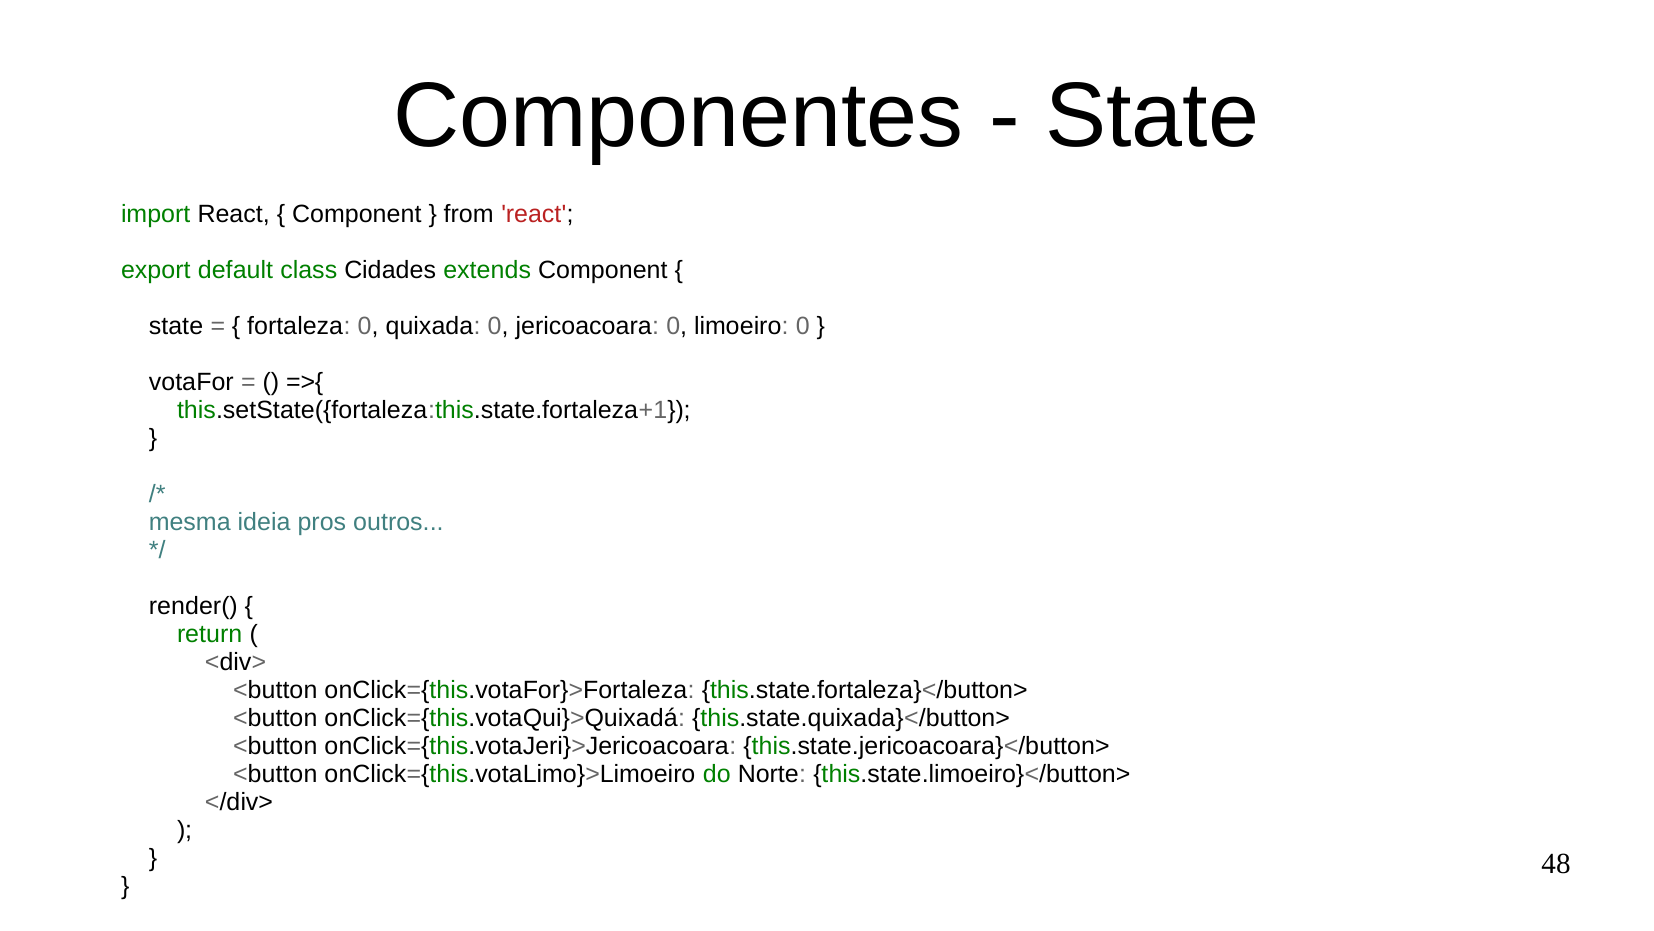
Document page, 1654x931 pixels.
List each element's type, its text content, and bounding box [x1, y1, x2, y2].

title Componentes - State [82, 37, 1571, 193]
text_box import React, { Component } from 'react'; export default class Cidades extends Component { state = { fortaleza: 0, quixada: 0, jericoacoara: 0, limoeiro: 0 } votaFor = () =>{ this.setState({fortaleza:this.state.fortaleza+1}); } /* mesma ideia pros outros... */ render() { return ( <div> <button onClick={this.votaFor}>Fortaleza: {this.state.fortaleza}</button> <button onClick={this.votaQui}>Quixadá: {this.state.quixada}</button> <button onClick={this.votaJeri}>Jericoacoara: {this.state.jericoacoara}</button> <button onClick={this.votaLimo}>Limoeiro do Norte: {this.state.limoeiro}</button> </div> ); } } [106, 192, 1501, 907]
